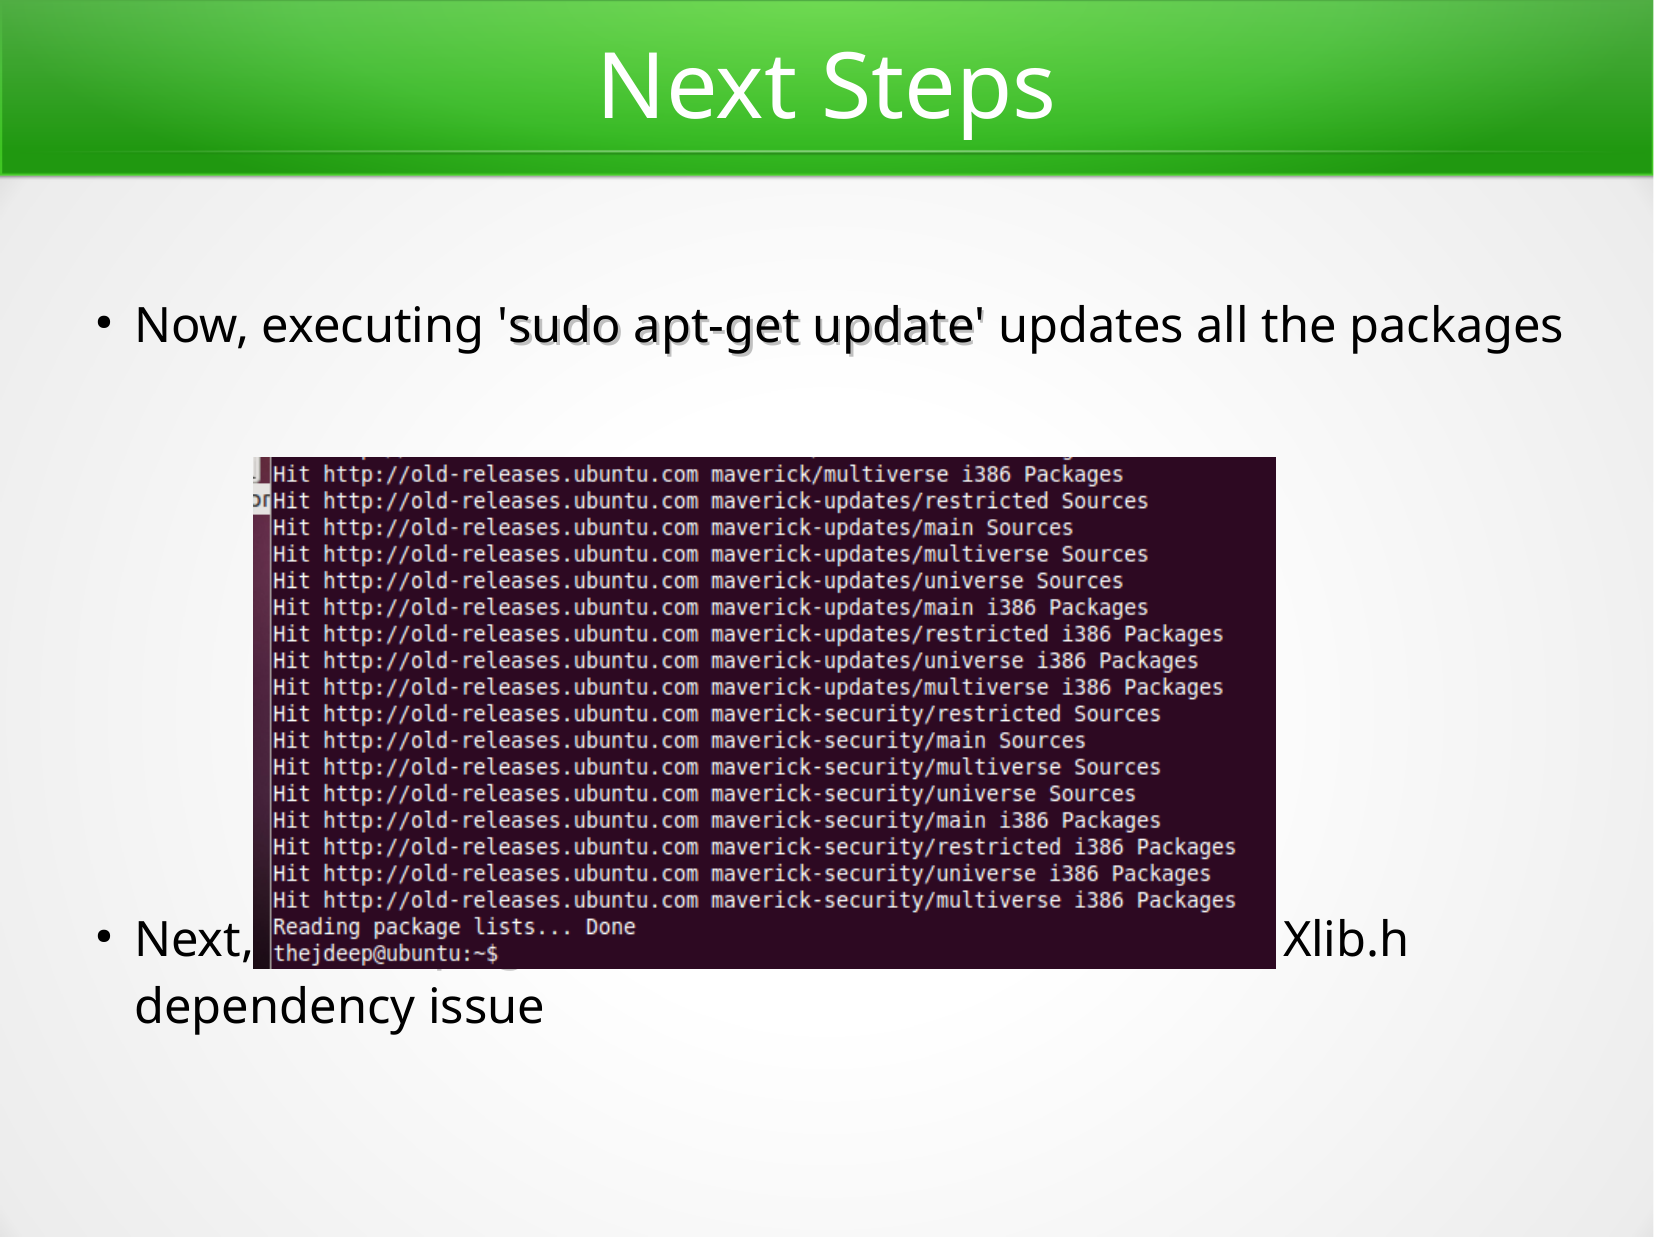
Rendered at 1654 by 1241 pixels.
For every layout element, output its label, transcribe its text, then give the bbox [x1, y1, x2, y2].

list Now, executing 'sudo apt-get update' updates all the packages Next, 'sudo apt-get install libx11-dev' to install the Xlib.h dependency issue [82, 290, 1571, 1109]
picture [0, 0, 1654, 1237]
title Next Steps [82, 11, 1571, 154]
